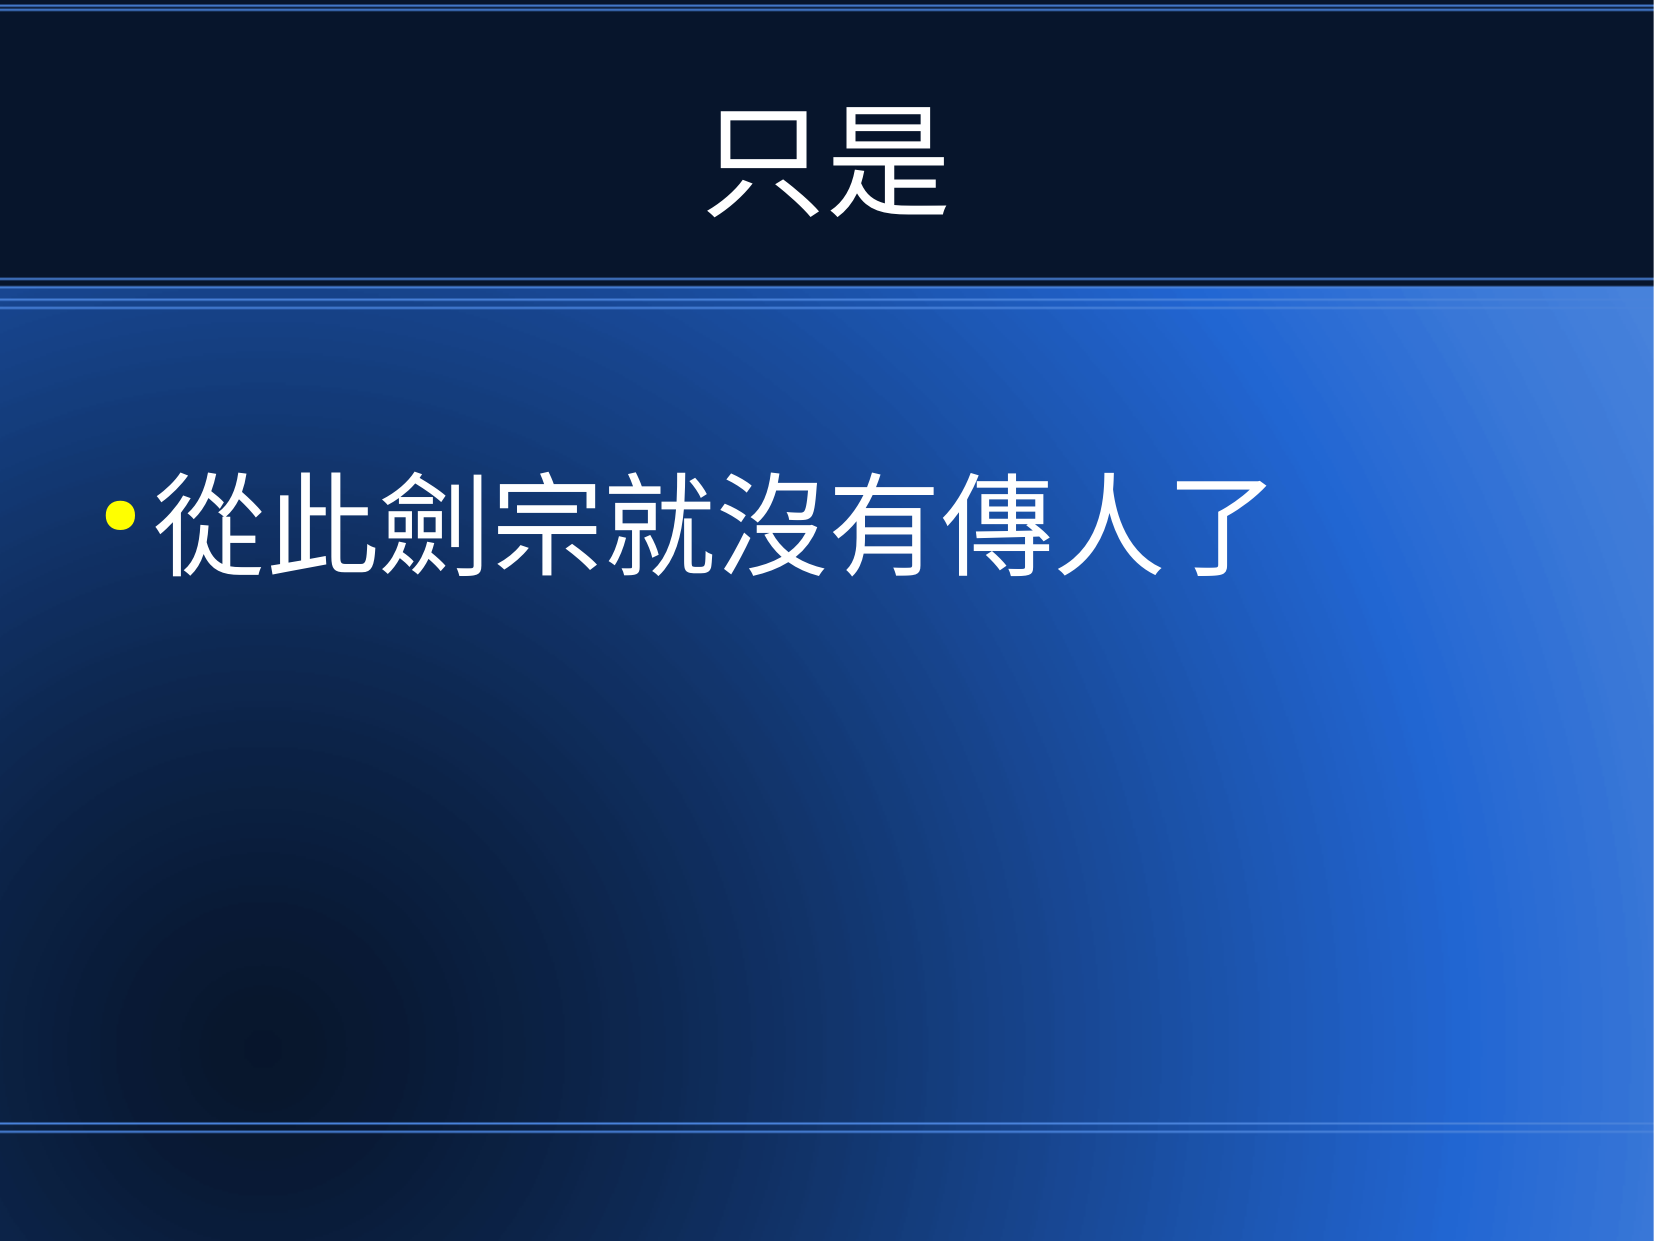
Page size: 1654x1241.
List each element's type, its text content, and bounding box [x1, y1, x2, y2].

title 只是 [82, 49, 1571, 257]
picture [0, 0, 1654, 1241]
list 從此劍宗就沒有傳人了 [82, 355, 1571, 1241]
